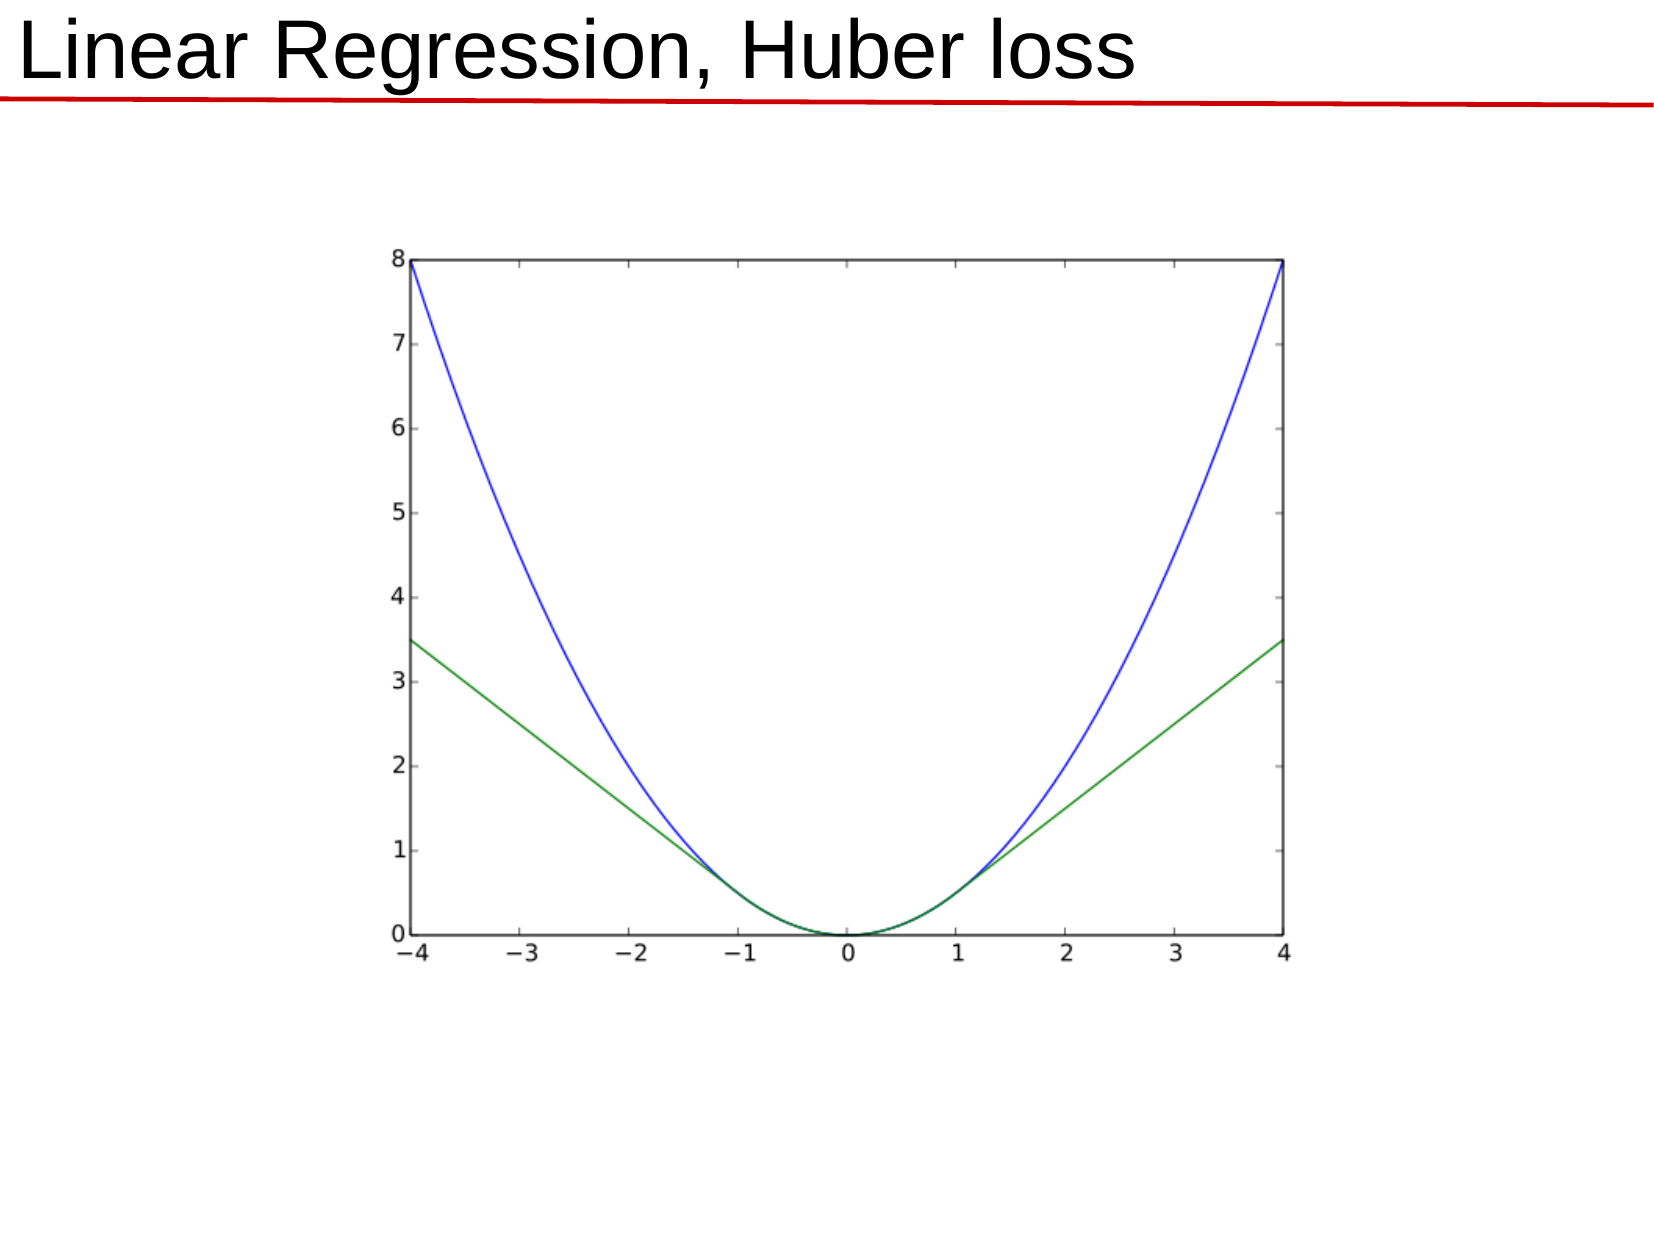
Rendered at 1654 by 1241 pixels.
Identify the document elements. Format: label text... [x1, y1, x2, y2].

title Linear Regression, Huber loss [17, 0, 1263, 99]
picture [270, 176, 1396, 1021]
